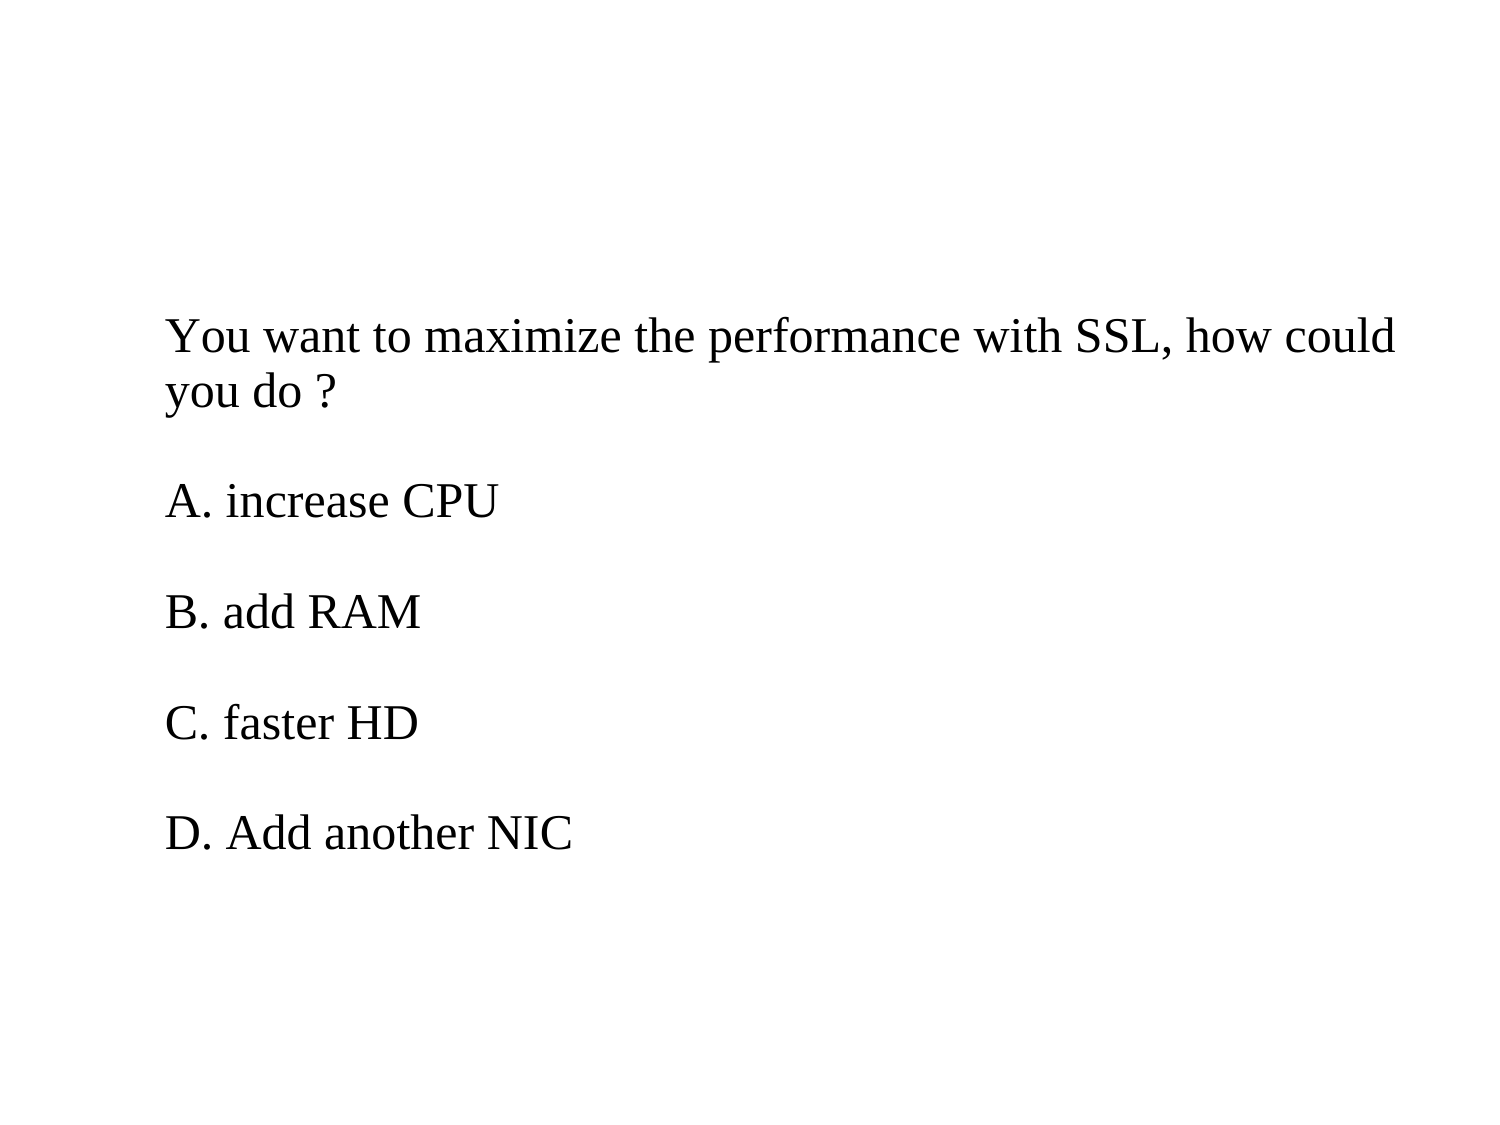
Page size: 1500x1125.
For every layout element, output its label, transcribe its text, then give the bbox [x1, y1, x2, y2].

text_box You want to maximize the performance with SSL, how could you do ? A. increase CPU B. add RAM C. faster HD D. Add another NIC [150, 299, 1413, 925]
